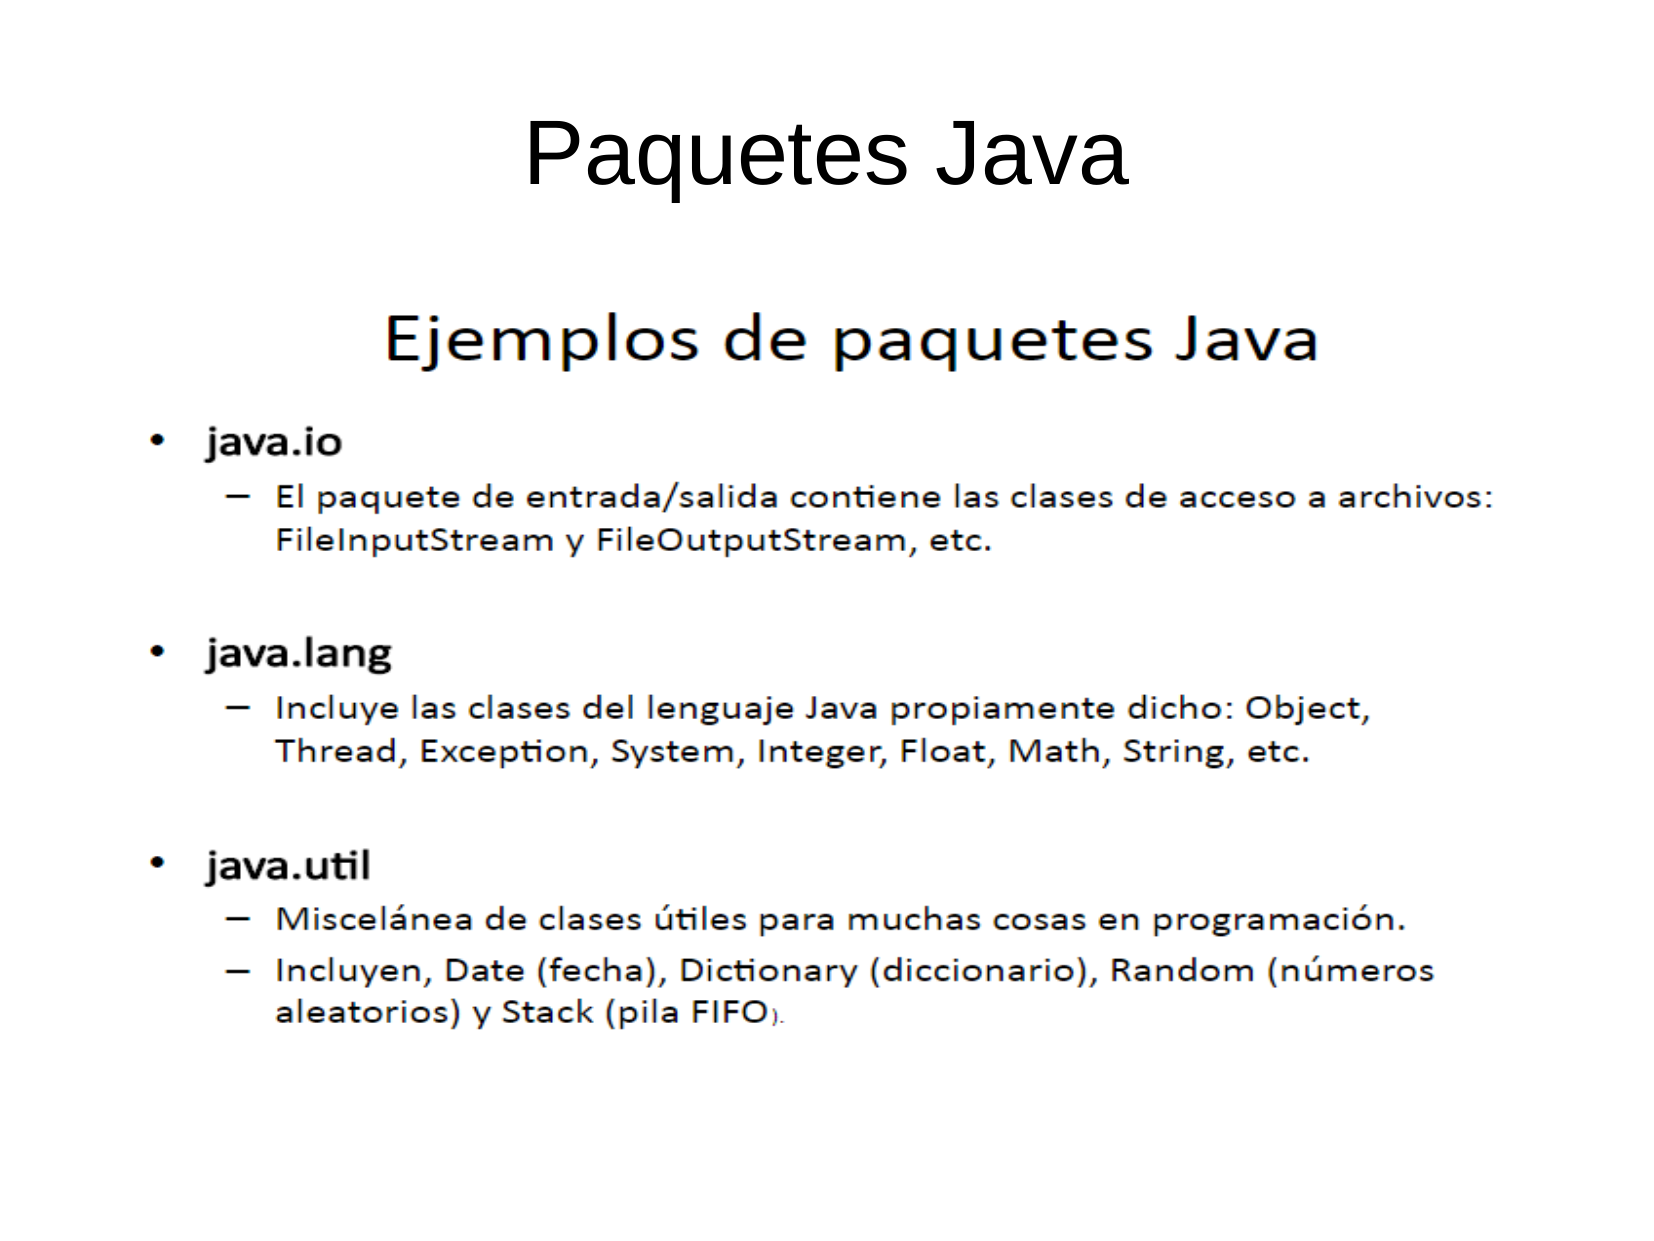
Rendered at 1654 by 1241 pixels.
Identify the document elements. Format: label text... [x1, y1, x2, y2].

picture [118, 295, 1536, 1063]
title Paquetes Java [82, 49, 1571, 257]
